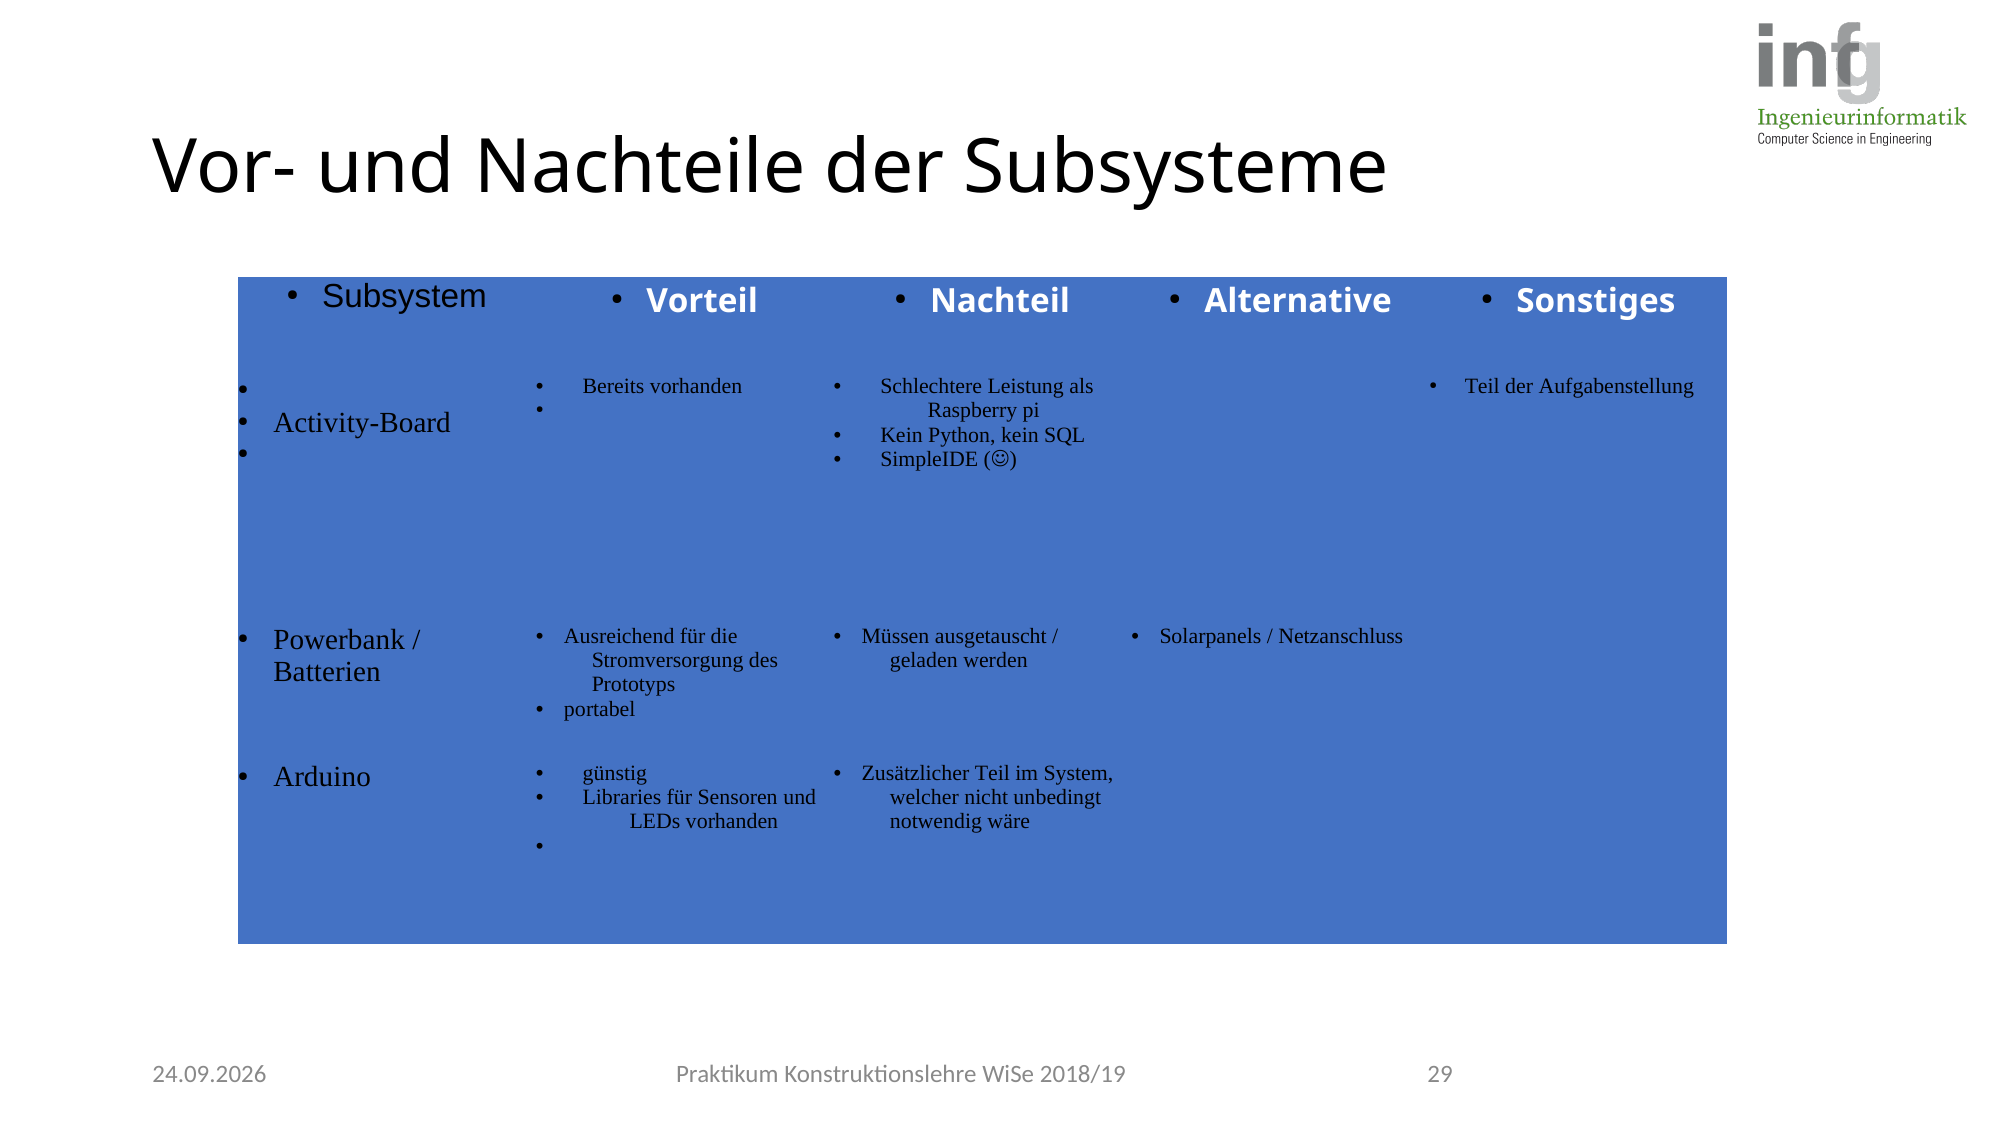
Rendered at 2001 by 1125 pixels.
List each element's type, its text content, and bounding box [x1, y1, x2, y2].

table_cell Müssen ausgetauscht / geladen werden [834, 624, 1131, 761]
table_header Alternative [1131, 277, 1429, 374]
table_cell [1131, 761, 1429, 944]
table_cell [1131, 374, 1429, 624]
title Vor- und Nachteile der Subsysteme [137, 59, 1863, 278]
table_cell Teil der Aufgabenstellung [1429, 374, 1727, 624]
table_header Subsystem [238, 277, 536, 374]
table_cell Bereits vorhanden [536, 374, 834, 624]
table_header Nachteil [834, 277, 1131, 374]
table_cell [1429, 761, 1727, 944]
table_header Sonstiges [1429, 277, 1727, 374]
table_cell Arduino [238, 761, 536, 944]
table_cell Activity-Board [238, 374, 536, 624]
text_box Praktikum Konstruktionslehre WiSe 2018/19 [403, 1042, 1400, 1103]
table_header Vorteil [536, 277, 834, 374]
table_cell Zusätzlicher Teil im System, welcher nicht unbedingt notwendig wäre [834, 761, 1131, 944]
table_cell Ausreichend für die Stromversorgung des Prototyps portabel [536, 624, 834, 761]
table_cell Powerbank / Batterien [238, 624, 536, 761]
table_cell günstig Libraries für Sensoren und LEDs vorhanden [536, 761, 834, 944]
table_cell Solarpanels / Netzanschluss [1131, 624, 1429, 761]
table_cell Schlechtere Leistung als Raspberry pi Kein Python, kein SQL SimpleIDE () [834, 374, 1131, 624]
table_cell [1429, 624, 1727, 761]
text_box 10.01.2019 [137, 1042, 403, 1103]
text_box 29 [1412, 1042, 1863, 1103]
